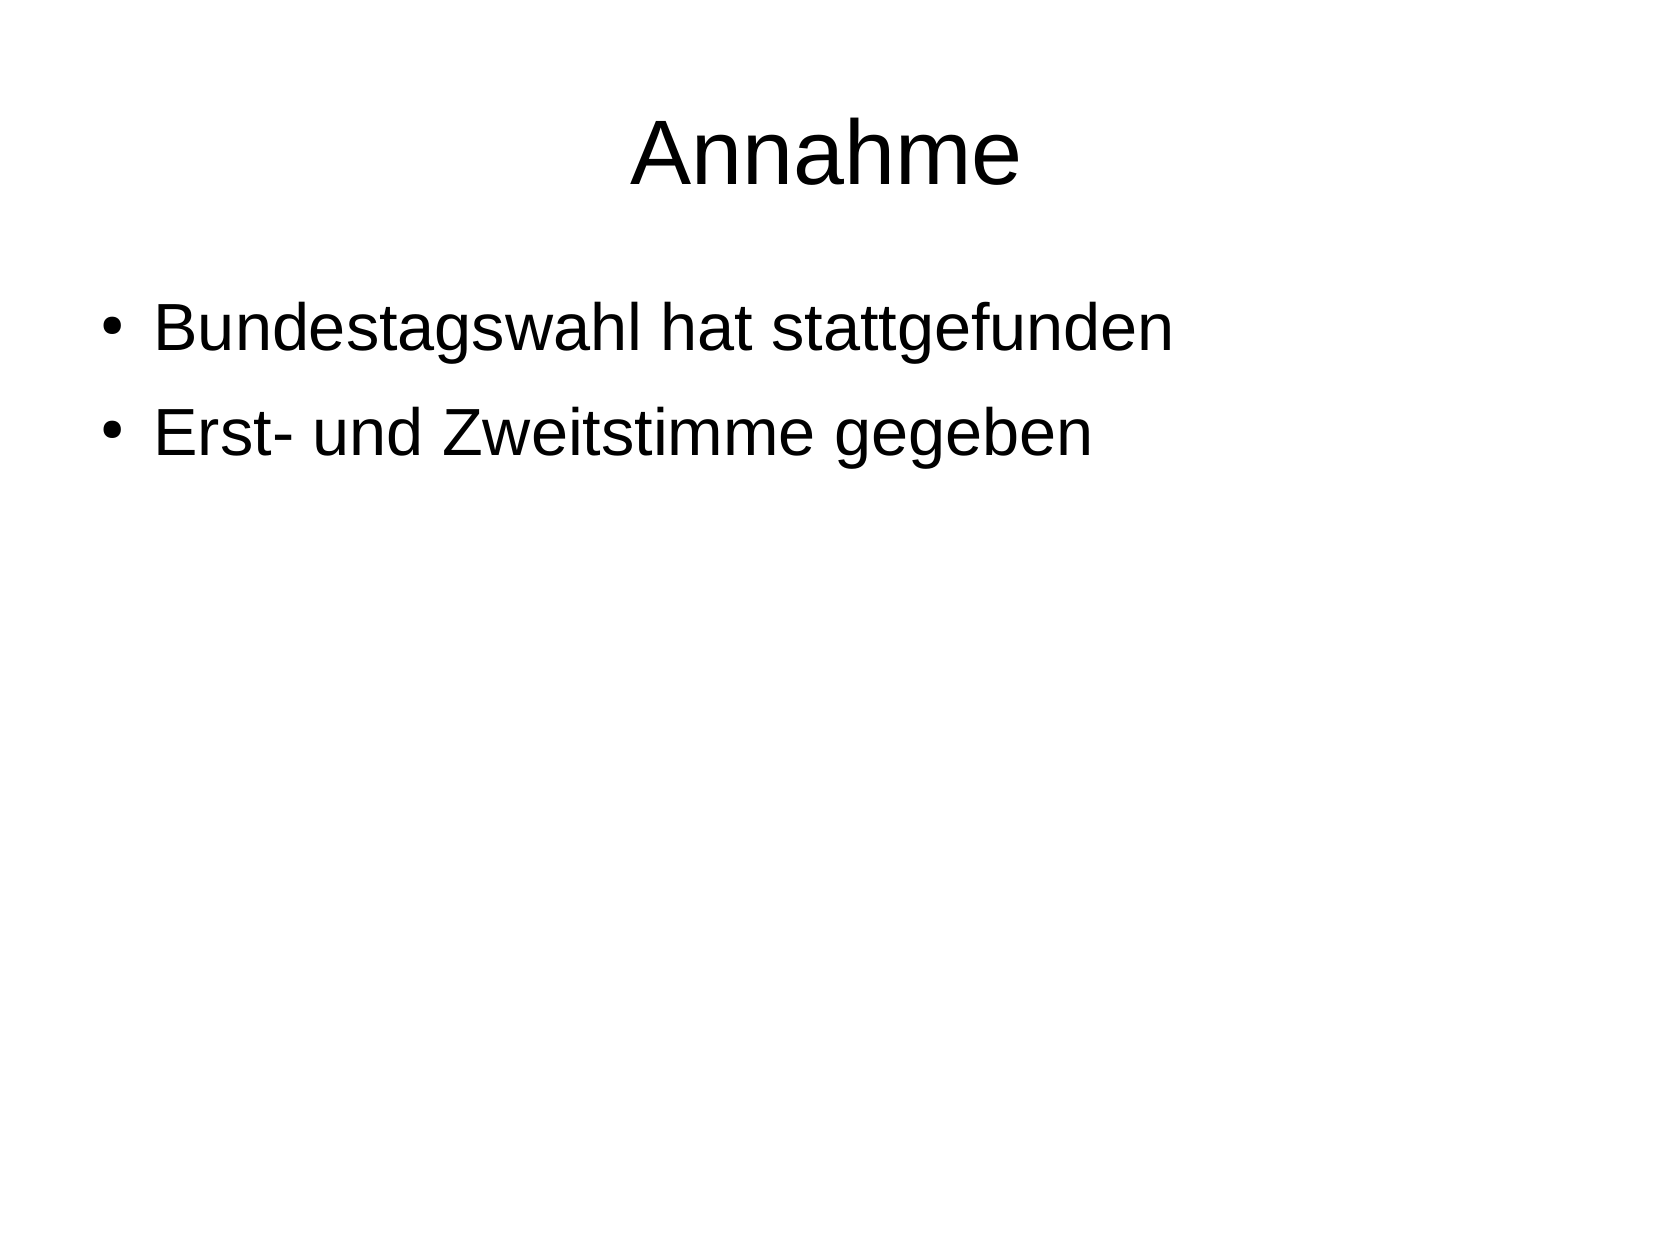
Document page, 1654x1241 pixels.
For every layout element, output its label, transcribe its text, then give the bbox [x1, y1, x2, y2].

title Annahme [82, 49, 1571, 257]
list Bundestagswahl hat stattgefunden Erst- und Zweitstimme gegeben [82, 290, 1538, 1010]
